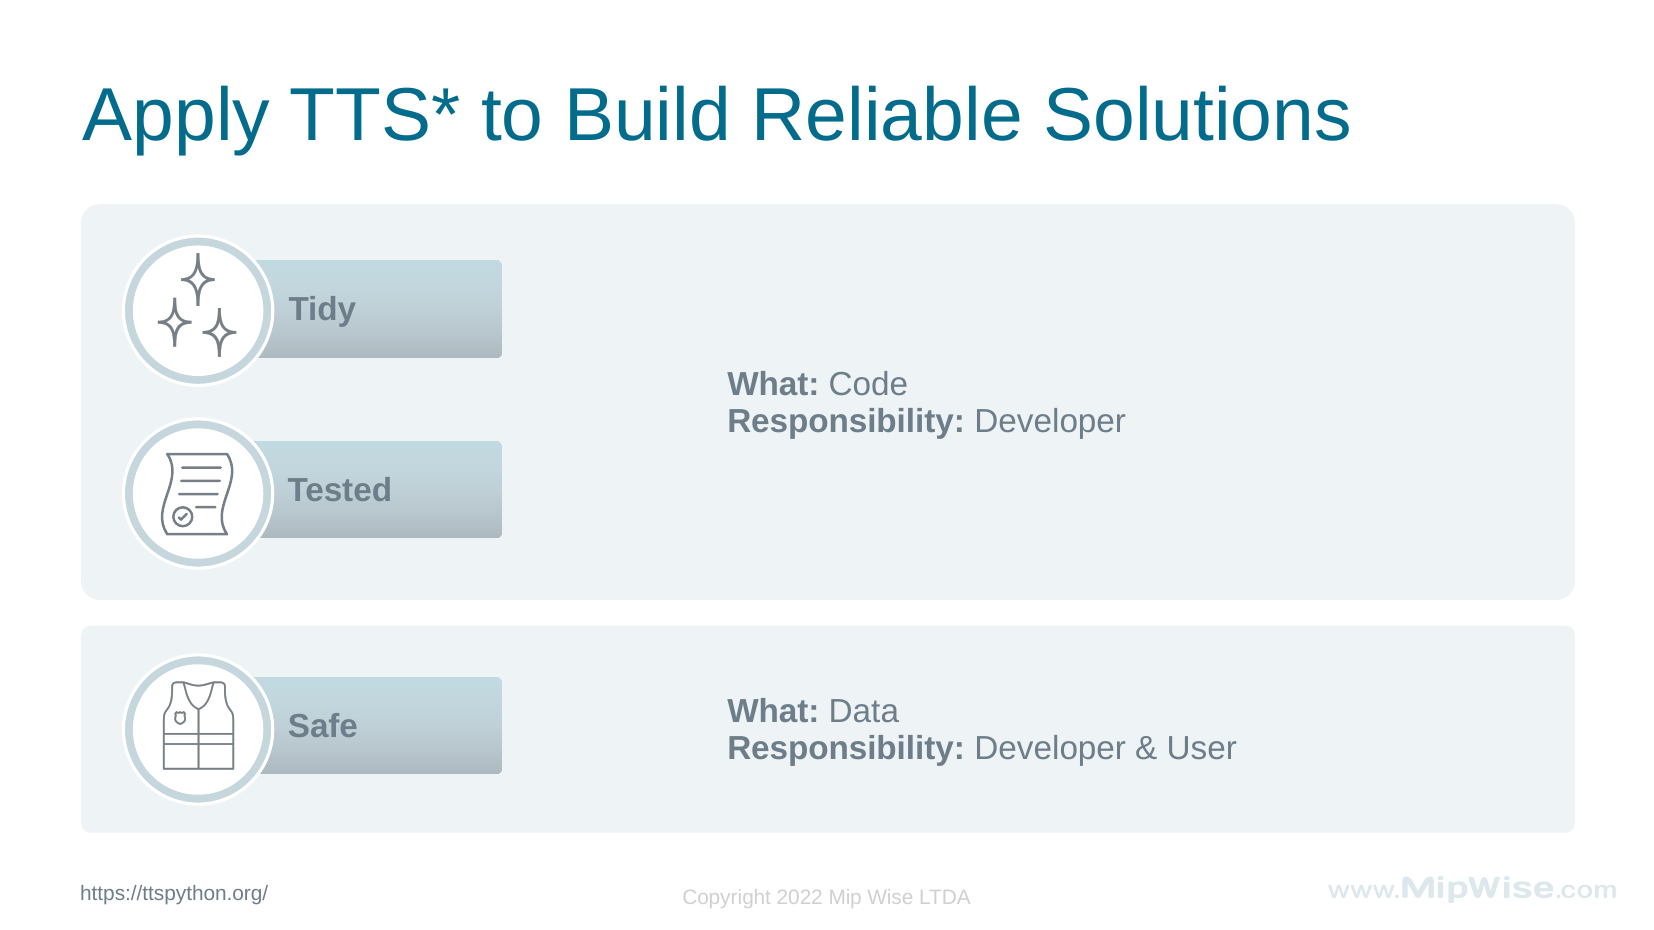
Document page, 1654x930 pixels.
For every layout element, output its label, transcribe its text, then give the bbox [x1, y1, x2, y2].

text_box Copyright 2022 Mip Wise LTDA [665, 877, 987, 917]
text_box What: Data Responsibility: Developer & User [712, 684, 1388, 774]
picture [146, 534, 157, 545]
title Apply TTS* to Build Reliable Solutions [82, 37, 1571, 193]
text_box What: Code Responsibility: Developer [712, 357, 1388, 447]
text_box [80, 625, 1576, 833]
picture [146, 443, 156, 453]
text_box [80, 204, 1576, 601]
text_box https://ttspython.org/ [65, 874, 598, 913]
picture [240, 443, 248, 450]
picture [239, 537, 248, 545]
text_box [1315, 862, 1628, 917]
text_box Safe [273, 699, 571, 752]
picture [101, 209, 293, 401]
text_box Tidy [293, 282, 576, 335]
text_box Tested [273, 463, 571, 516]
